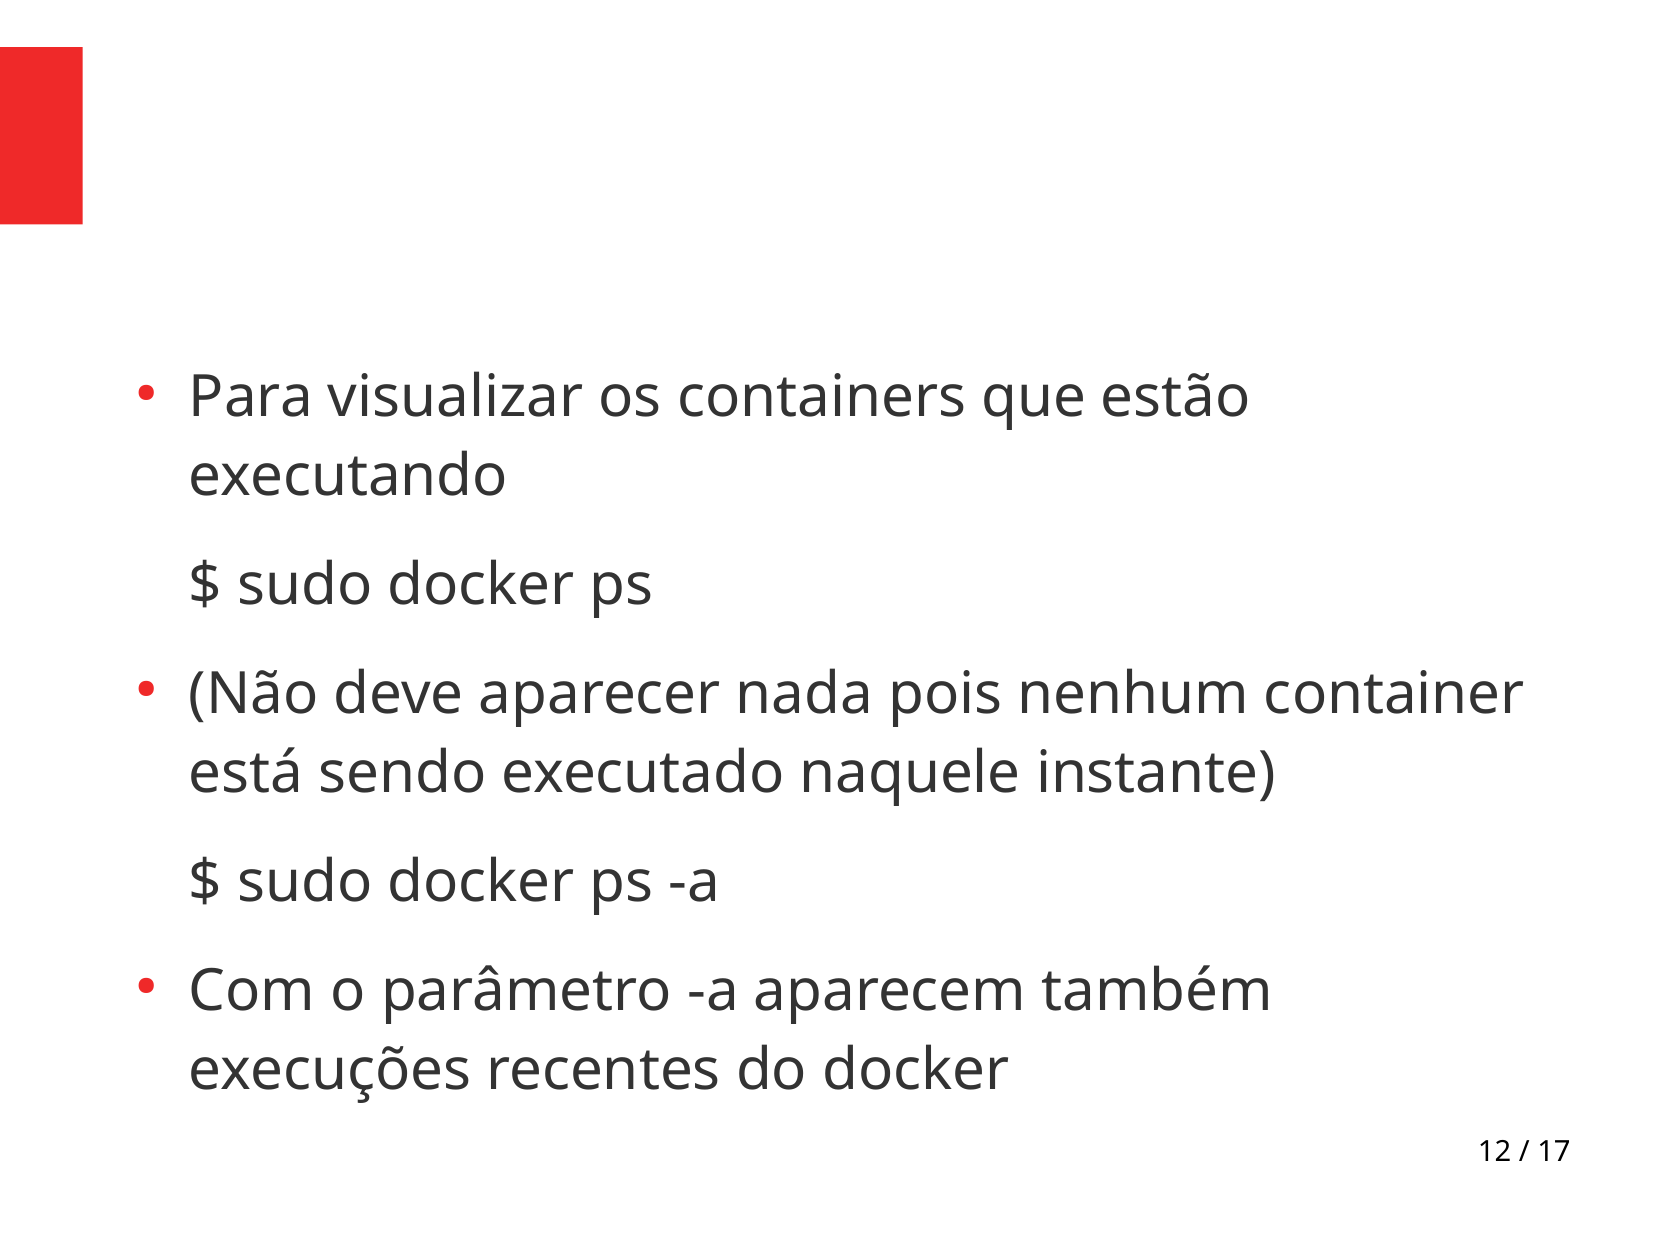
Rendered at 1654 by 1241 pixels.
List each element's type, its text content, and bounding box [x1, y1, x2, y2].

list Para visualizar os containers que estão executando $ sudo docker ps (Não deve aparecer nada pois nenhum container está sendo executado naquele instante) $ sudo docker ps -a Com o parâmetro -a aparecem também execuções recentes do docker [118, 354, 1536, 1074]
